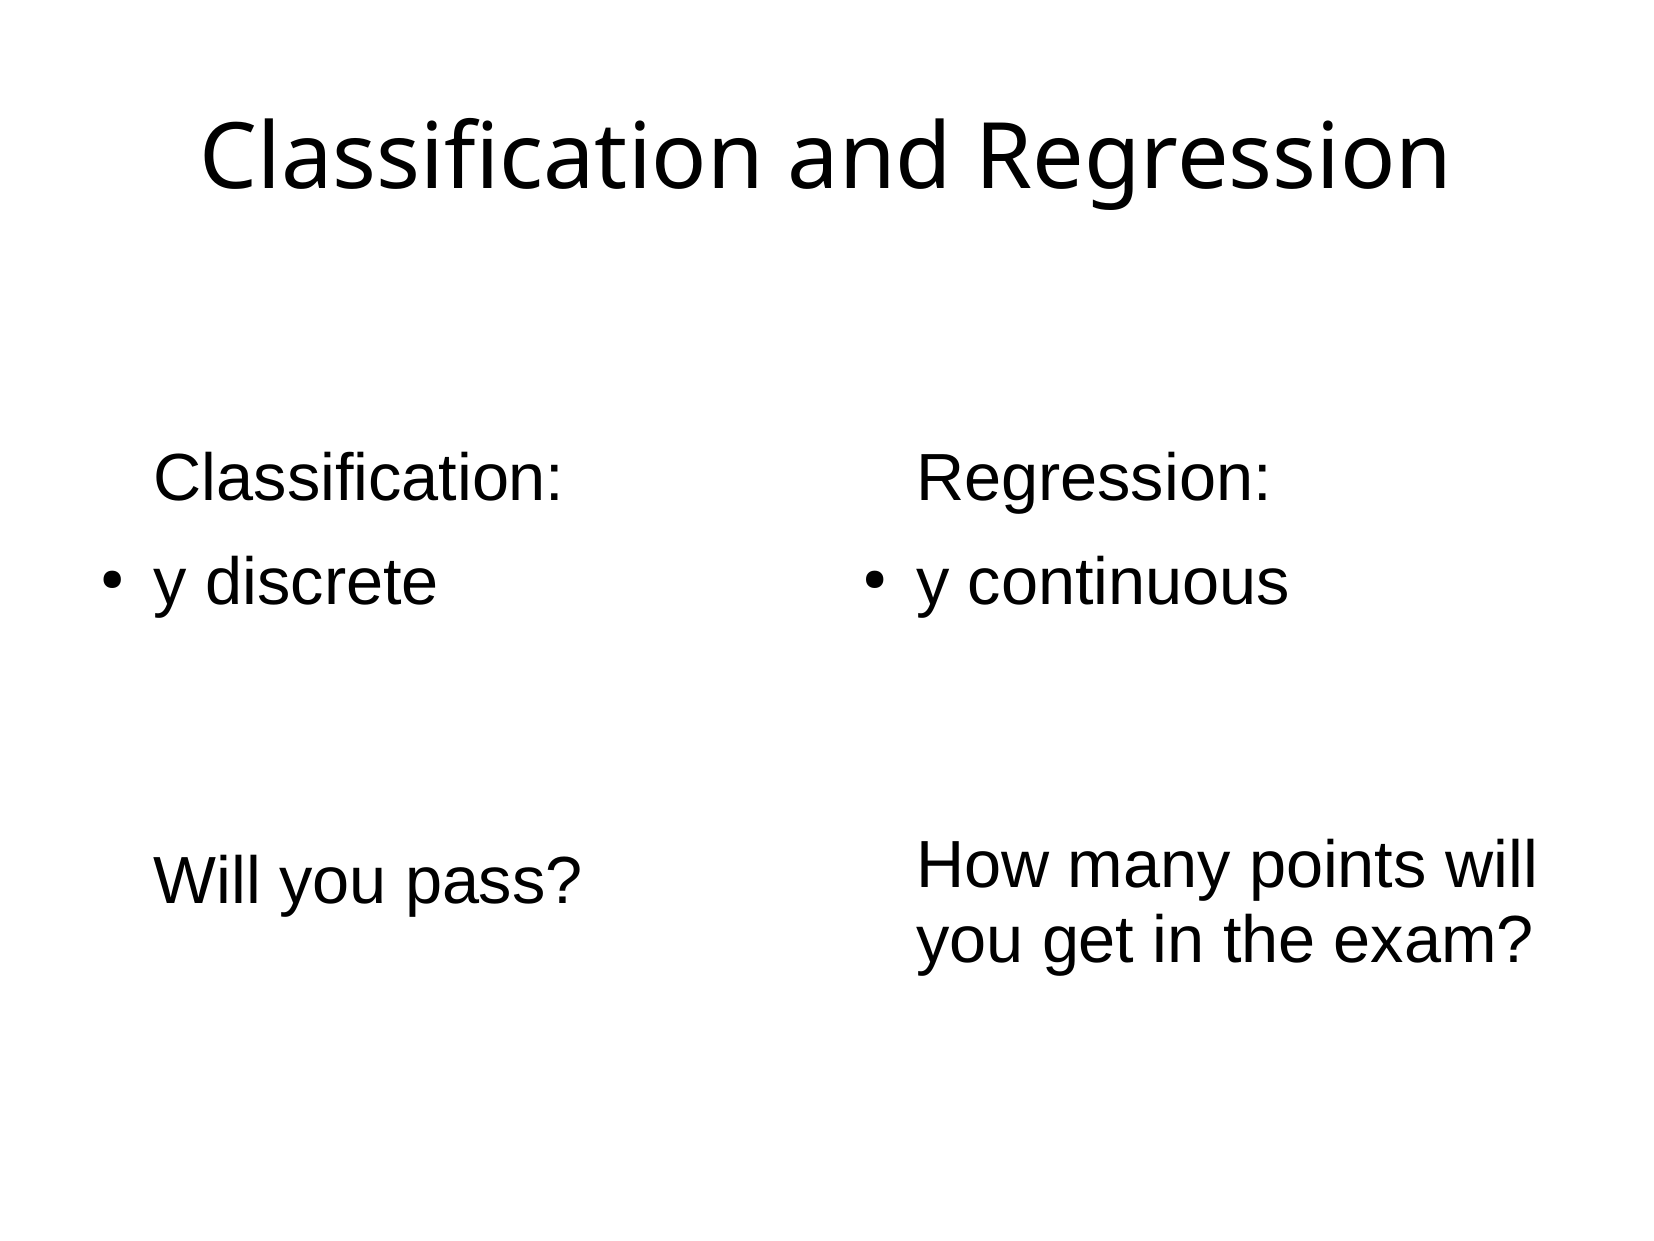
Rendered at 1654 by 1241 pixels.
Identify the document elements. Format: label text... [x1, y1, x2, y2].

title Classification and Regression [82, 49, 1571, 257]
list Classification: y discrete Will you pass? [82, 290, 809, 1010]
list Regression: y continuous How many points will you get in the exam? [845, 290, 1572, 1010]
